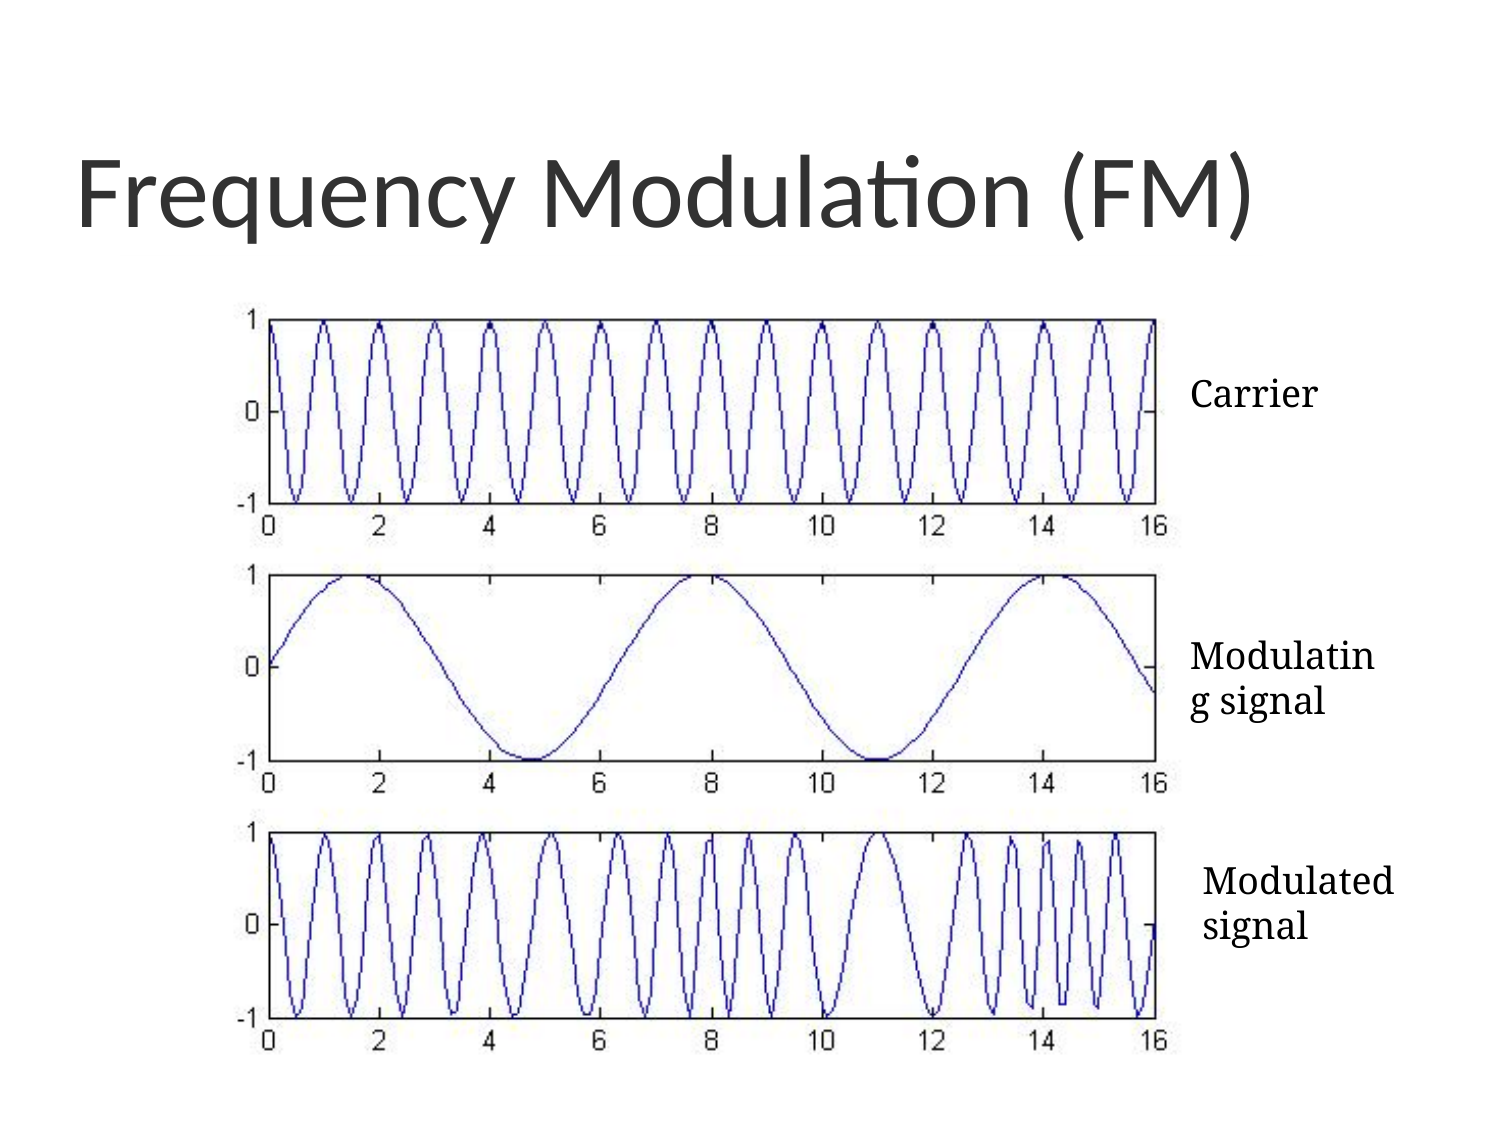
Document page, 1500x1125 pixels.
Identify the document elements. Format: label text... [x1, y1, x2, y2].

picture [1254, 705, 1263, 711]
picture [1252, 651, 1261, 667]
picture [1254, 695, 1261, 705]
title Frequency Modulation (FM) [75, 115, 1426, 304]
picture [1259, 389, 1263, 405]
picture [120, 254, 1263, 1112]
picture [1252, 714, 1263, 721]
